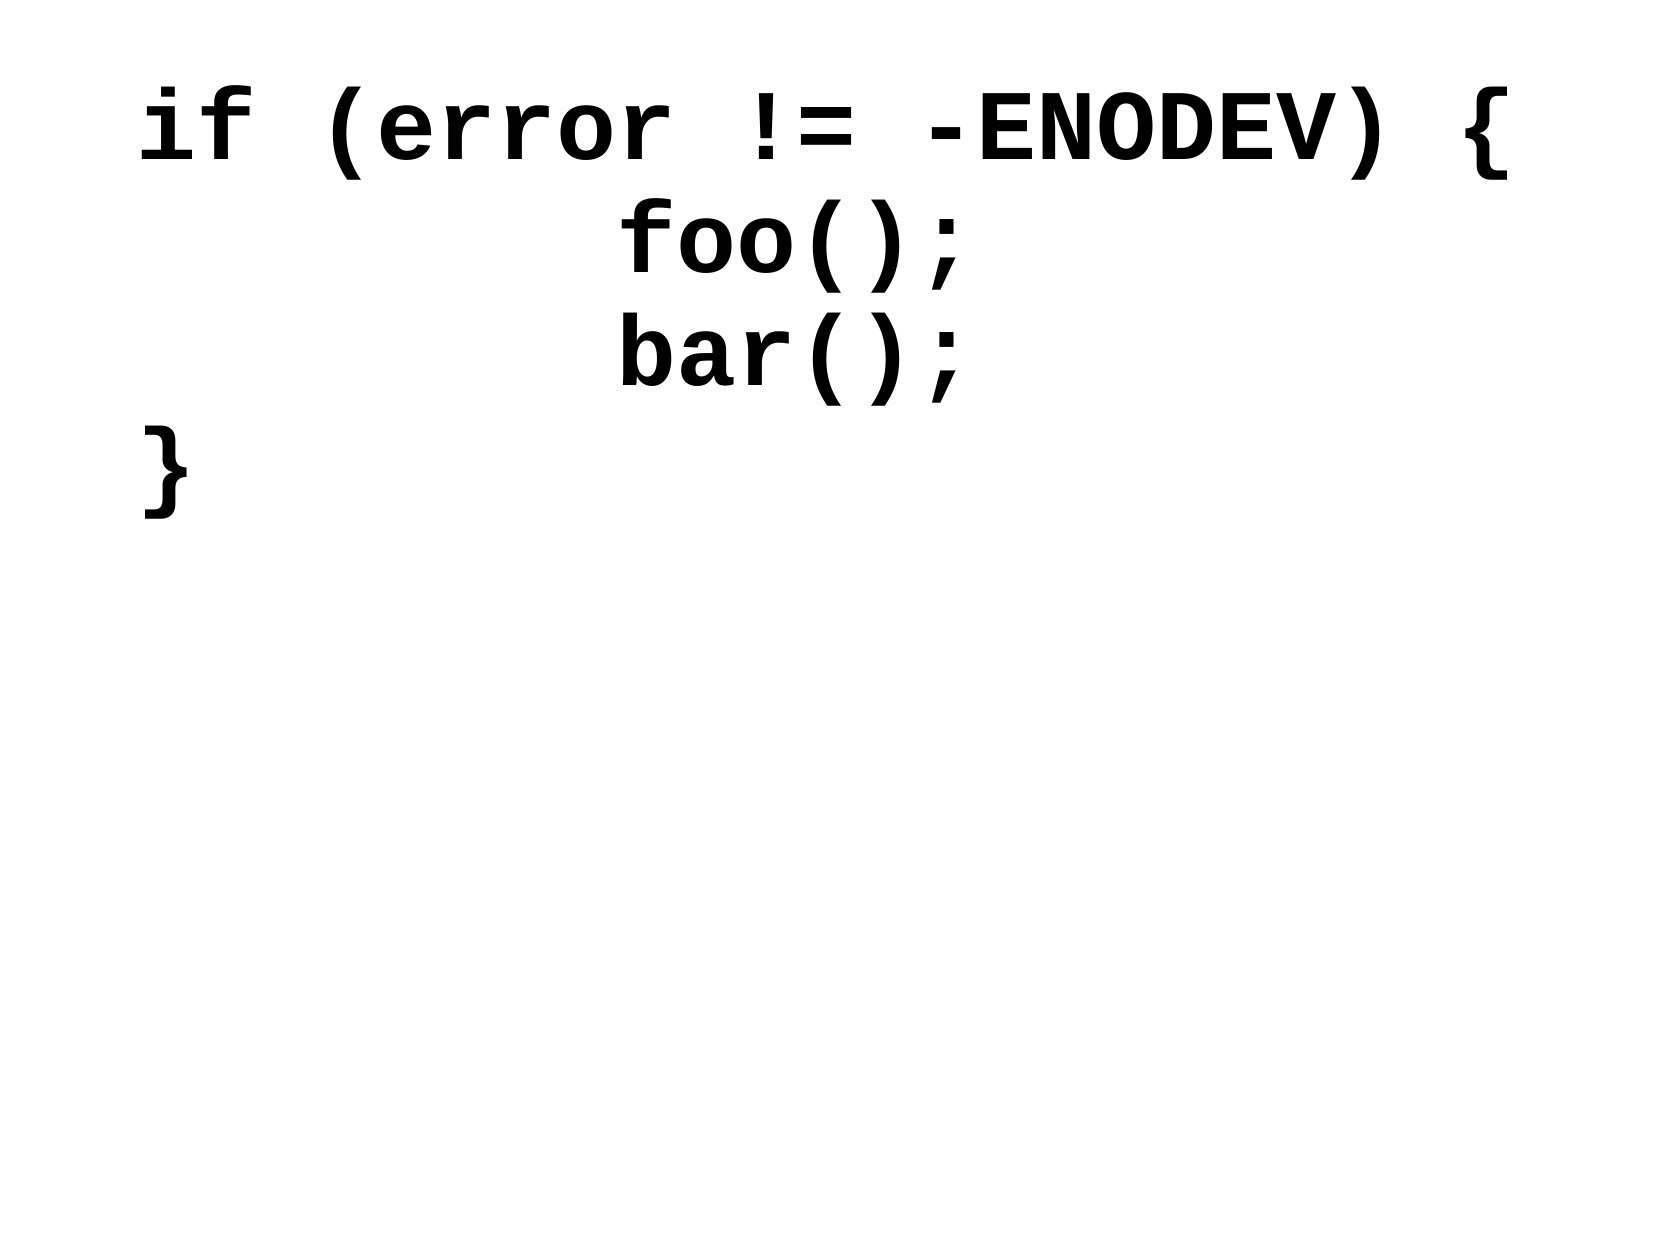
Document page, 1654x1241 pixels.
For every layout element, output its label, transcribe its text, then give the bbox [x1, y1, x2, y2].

text_box if (error != -ENODEV) { foo(); bar(); } [121, 68, 1532, 650]
